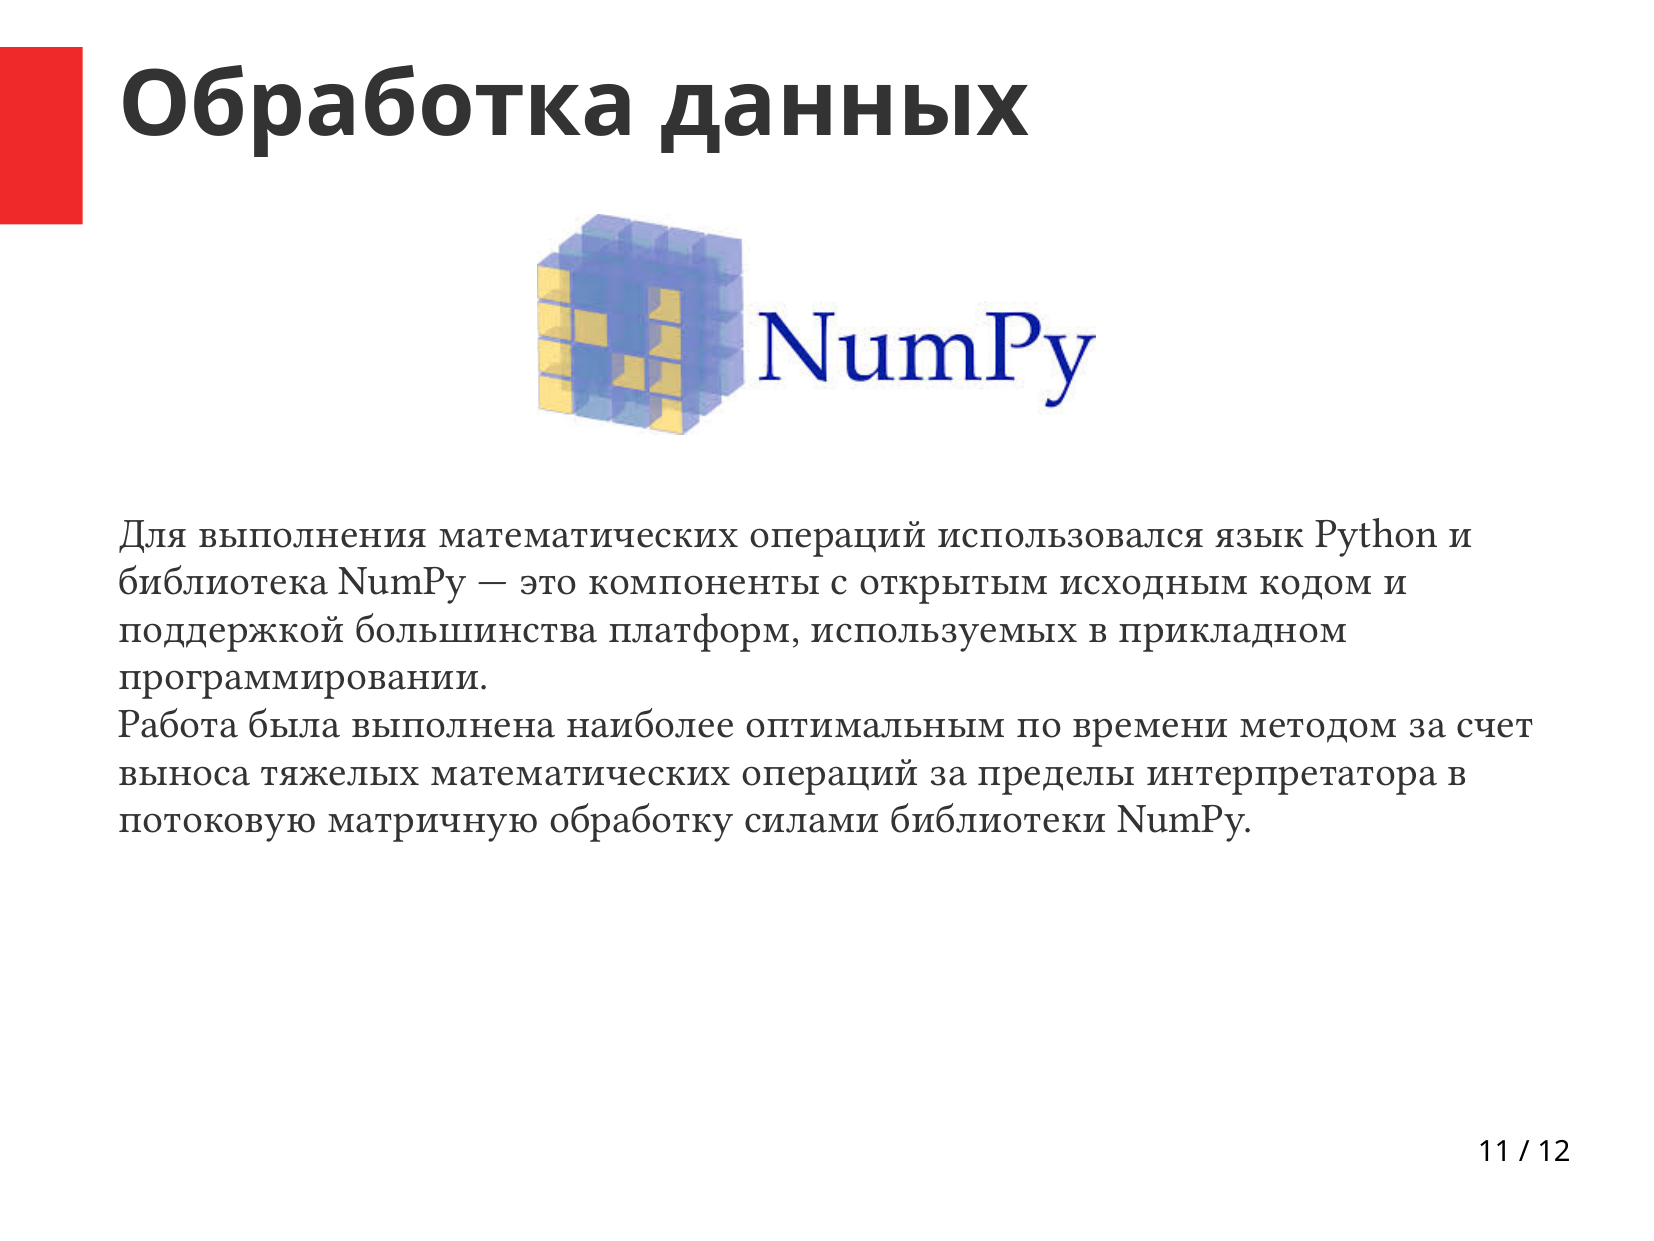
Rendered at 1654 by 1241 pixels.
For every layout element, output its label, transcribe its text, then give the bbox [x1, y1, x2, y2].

title Обработка данных [118, 48, 1571, 152]
list Для выполнения математических операций использовался язык Python и библиотека NumPy — это компоненты с открытым исходным кодом и поддержкой большинства платформ, используемых в прикладном программировании. Работа была выполнена наиболее оптимальным по времени методом за счет выноса тяжелых математических операций за пределы интерпретатора в потоковую матричную обработку силами библиотеки NumPy. [118, 510, 1536, 1074]
picture [537, 214, 1096, 436]
